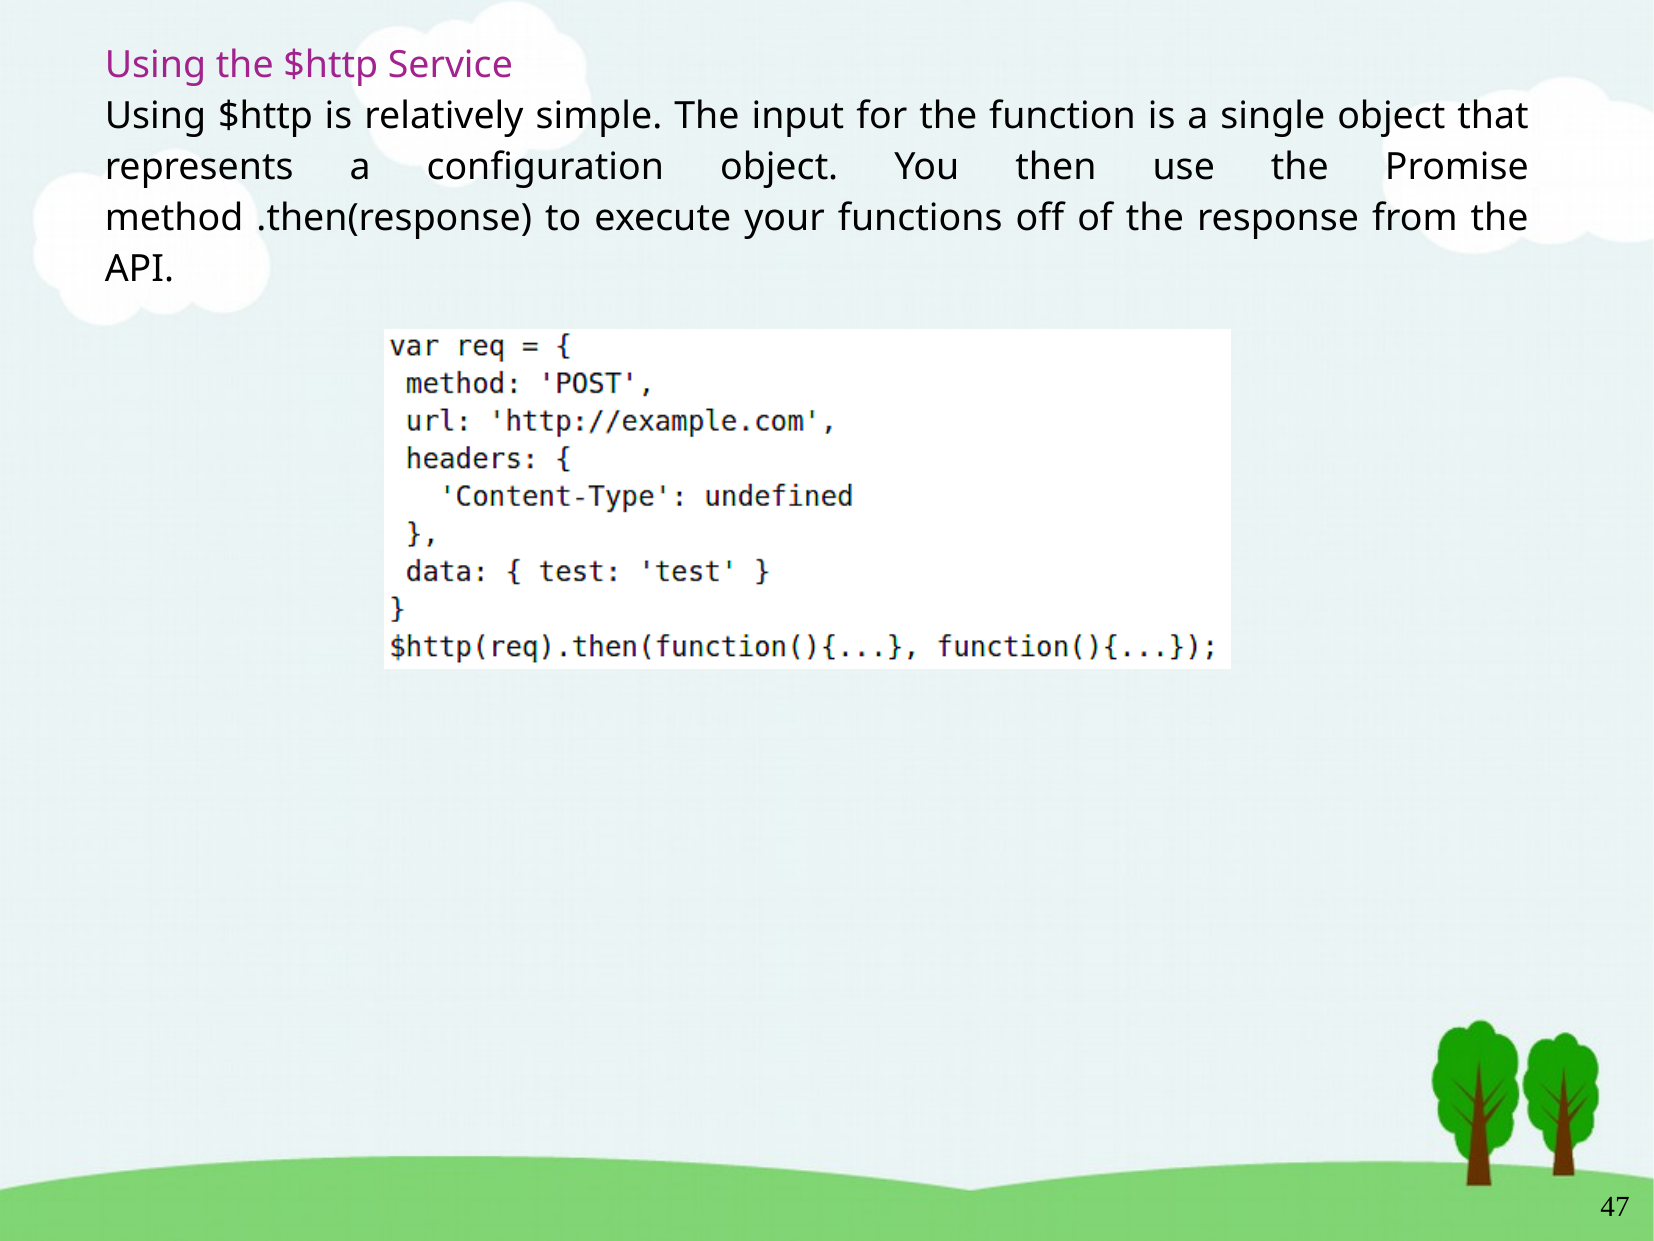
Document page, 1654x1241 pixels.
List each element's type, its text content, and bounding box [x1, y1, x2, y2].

picture [0, 0, 1654, 1241]
text_box Using the $http Service Using $http is relatively simple. The input for the function is a single object that represents a configuration object. You then use the Promise method .then(response) to execute your functions off of the response from the API. [90, 30, 1546, 252]
